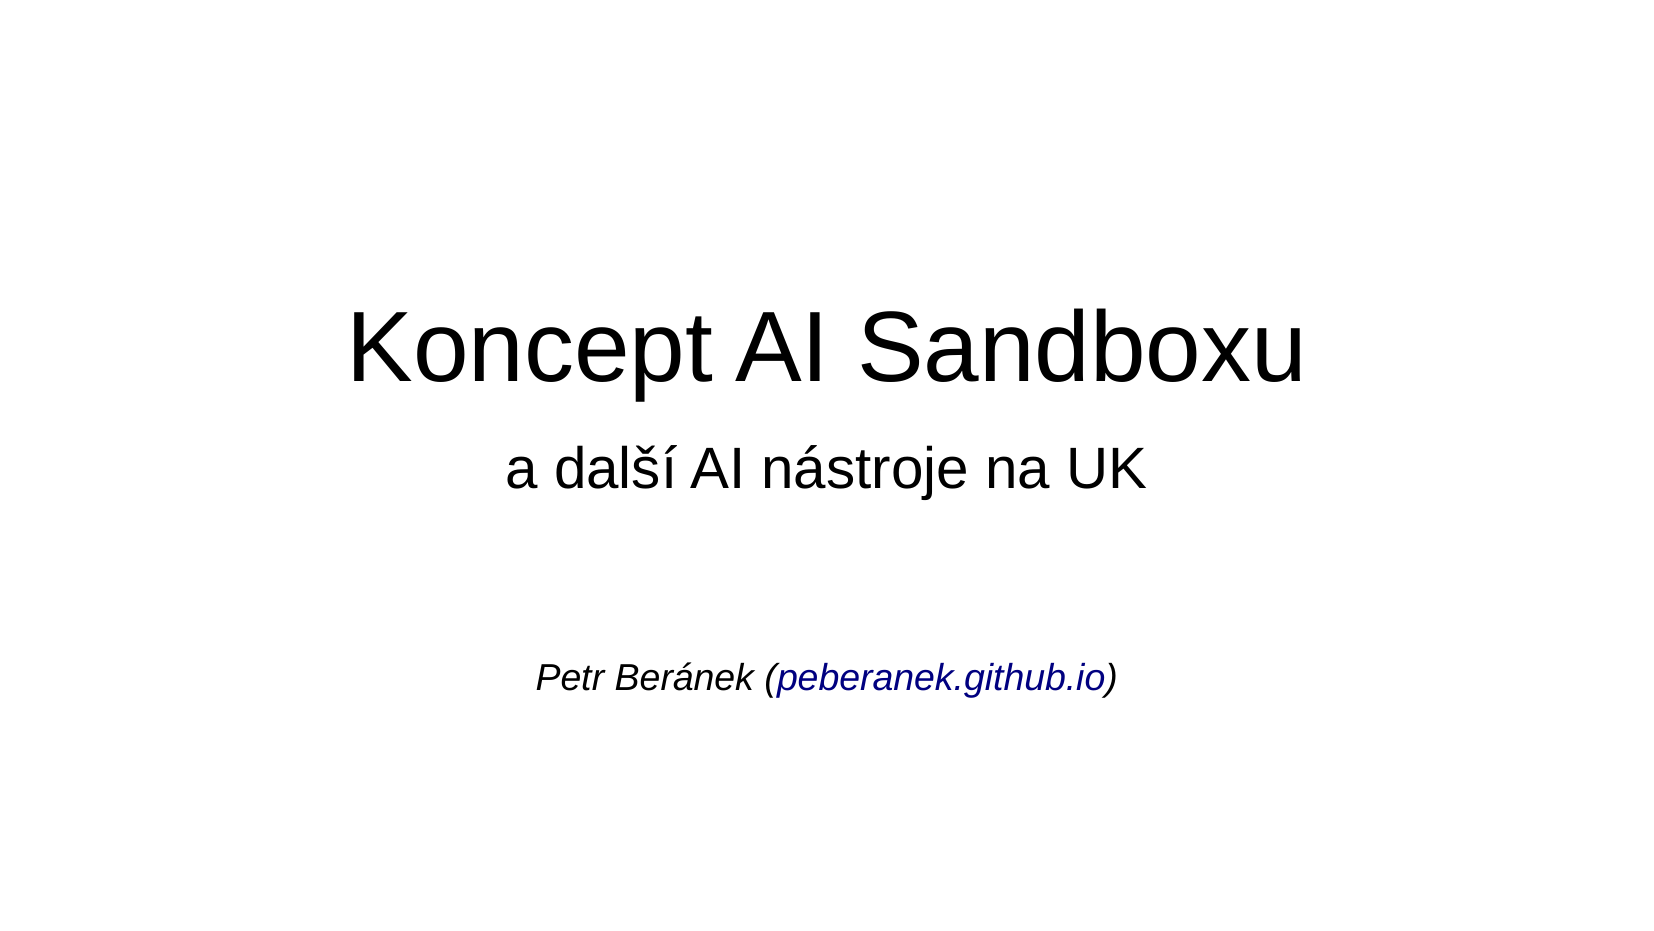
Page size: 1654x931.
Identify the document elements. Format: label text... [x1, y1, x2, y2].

subtitle Koncept AI Sandboxu a další AI nástroje na UK Petr Beránek (peberanek.github.io) [82, 106, 1571, 827]
